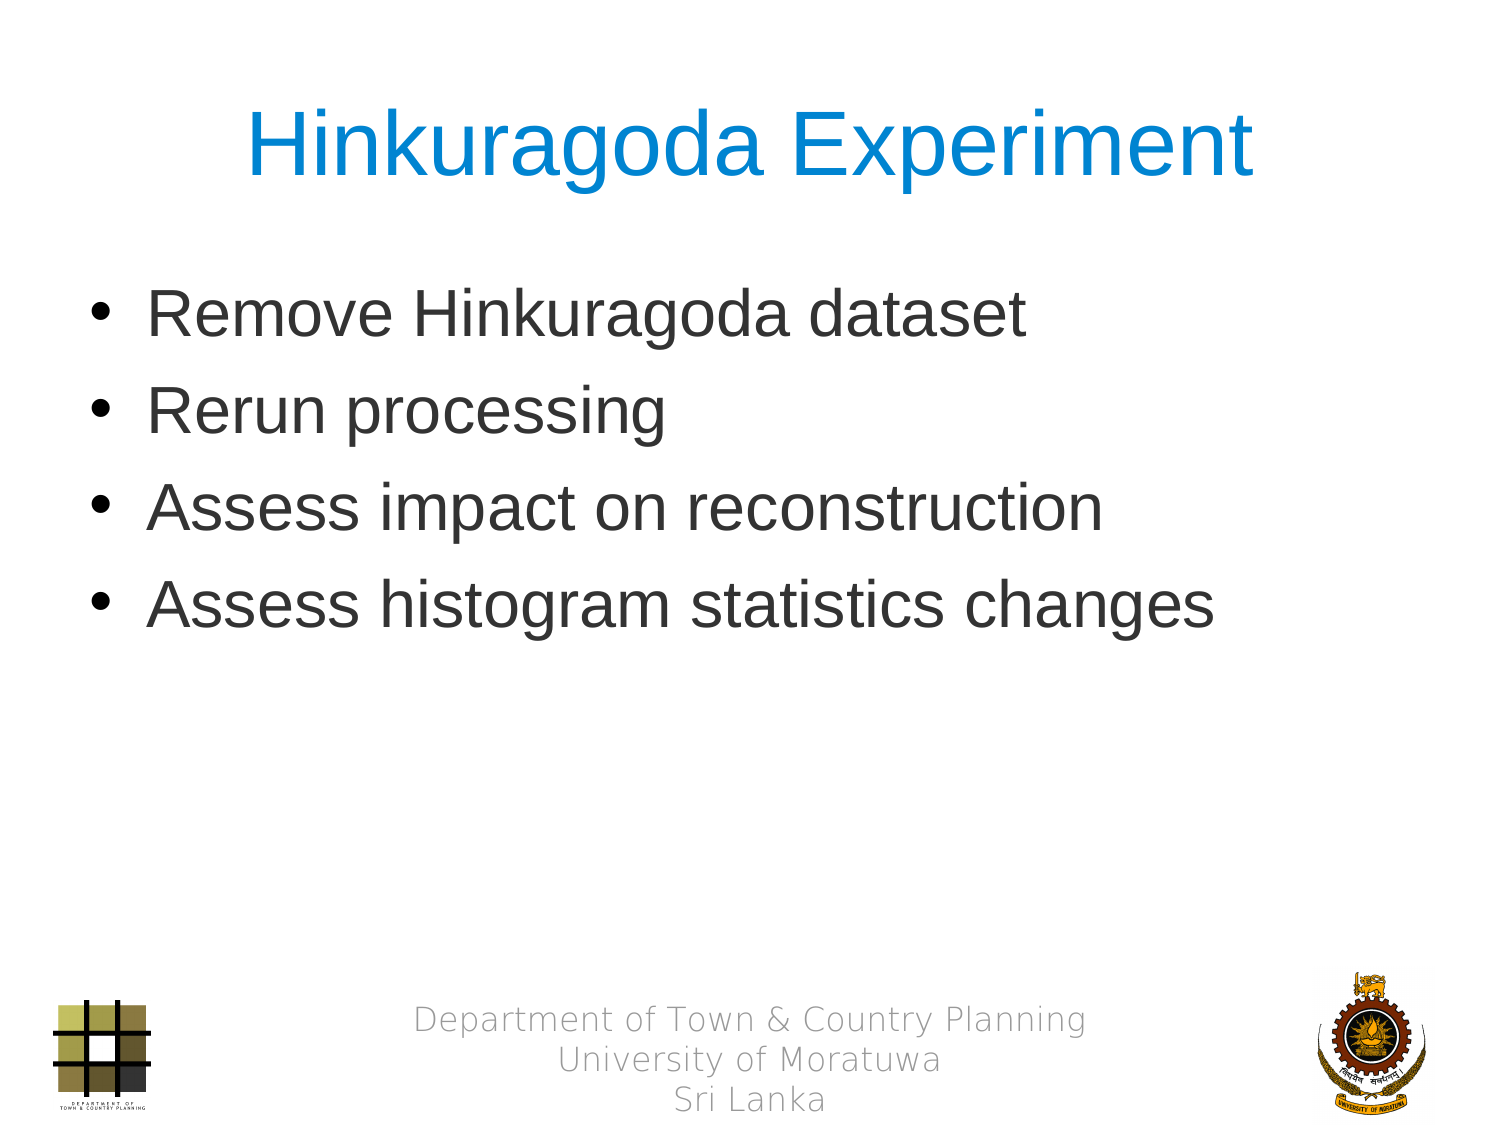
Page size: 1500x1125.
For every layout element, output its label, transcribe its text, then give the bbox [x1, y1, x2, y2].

title Hinkuragoda Experiment [75, 45, 1426, 233]
picture [1312, 966, 1435, 1125]
picture [53, 1000, 151, 1110]
list Remove Hinkuragoda dataset Rerun processing Assess impact on reconstruction Assess histogram statistics changes [75, 262, 1426, 916]
